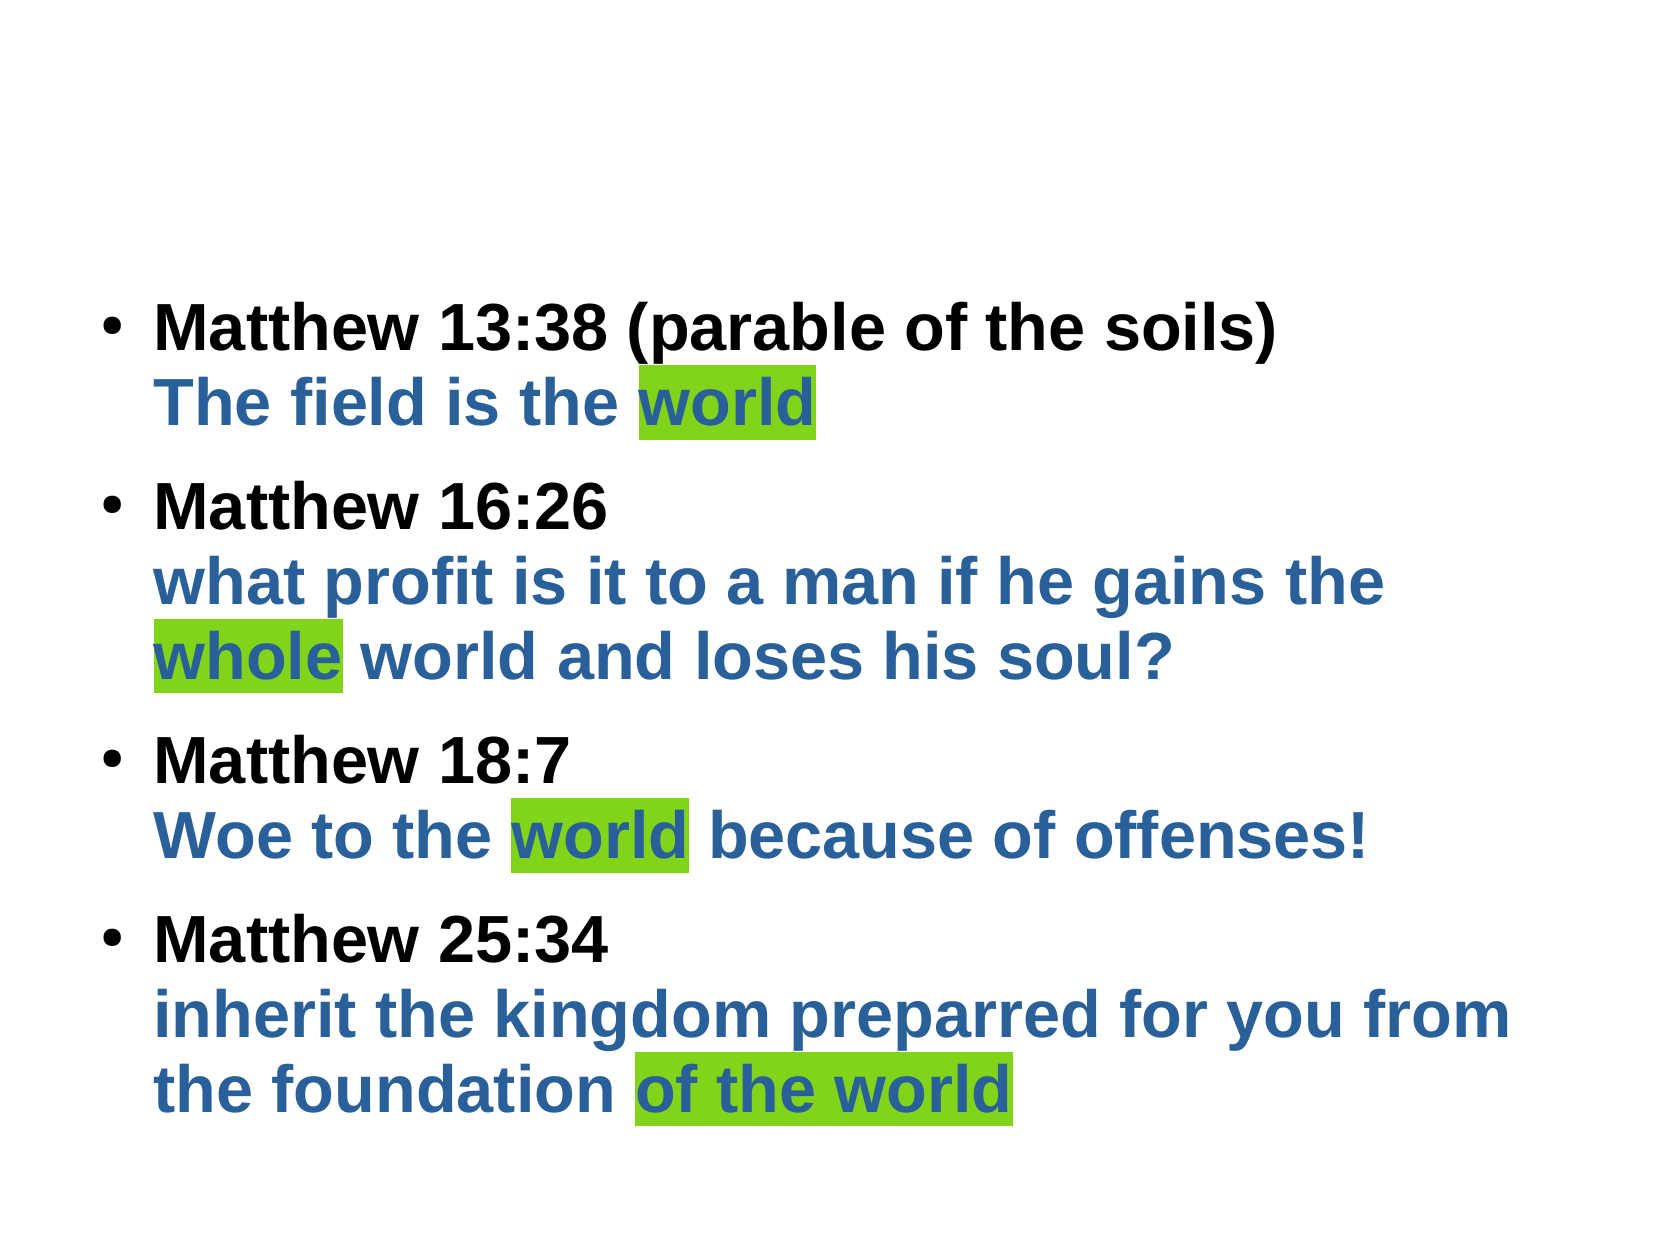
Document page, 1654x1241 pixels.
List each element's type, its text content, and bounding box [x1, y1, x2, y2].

list Matthew 13:38 (parable of the soils) The field is the world Matthew 16:26 what profit is it to a man if he gains the whole world and loses his soul? Matthew 18:7 Woe to the world because of offenses! Matthew 25:34 inherit the kingdom preparred for you from the foundation of the world [82, 290, 1571, 1127]
